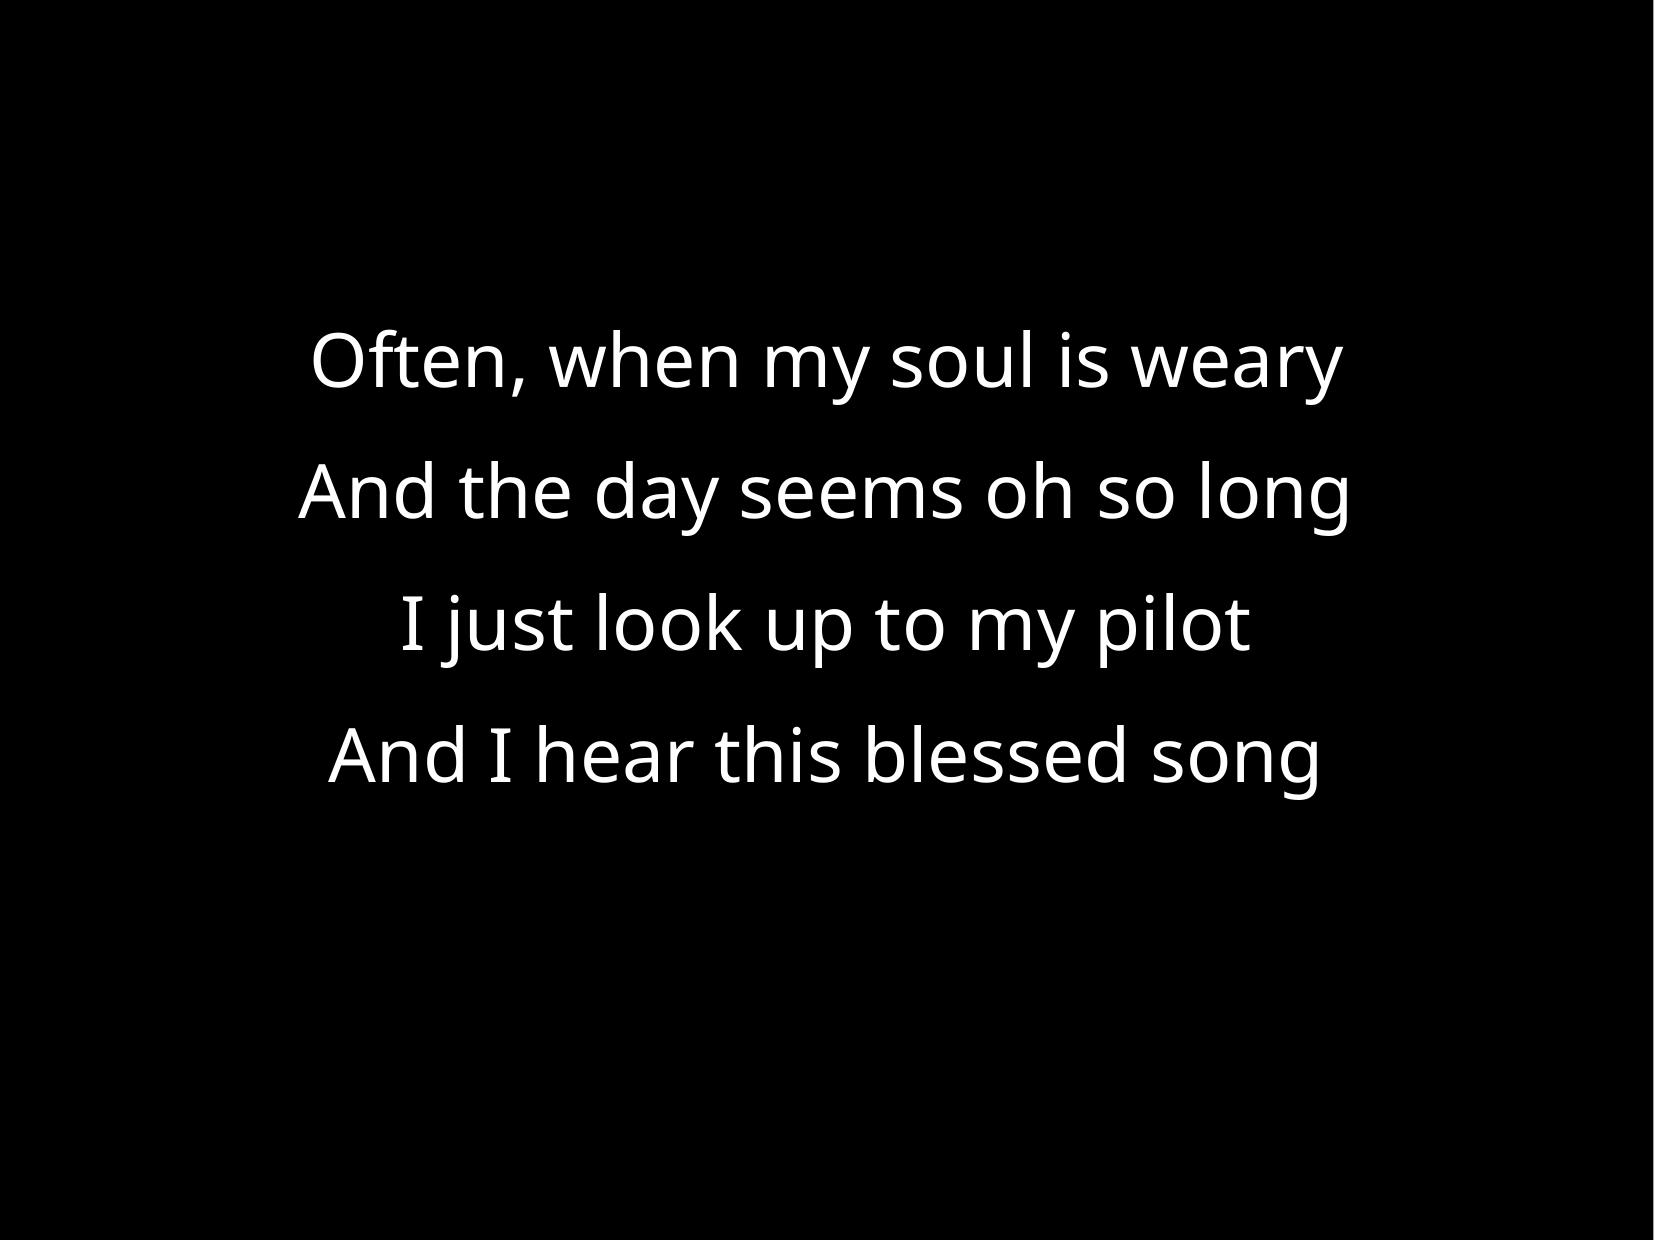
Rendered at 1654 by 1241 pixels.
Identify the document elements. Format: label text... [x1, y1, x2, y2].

list Often, when my soul is weary And the day seems oh so long I just look up to my pilot And I hear this blessed song [0, 307, 1654, 1229]
